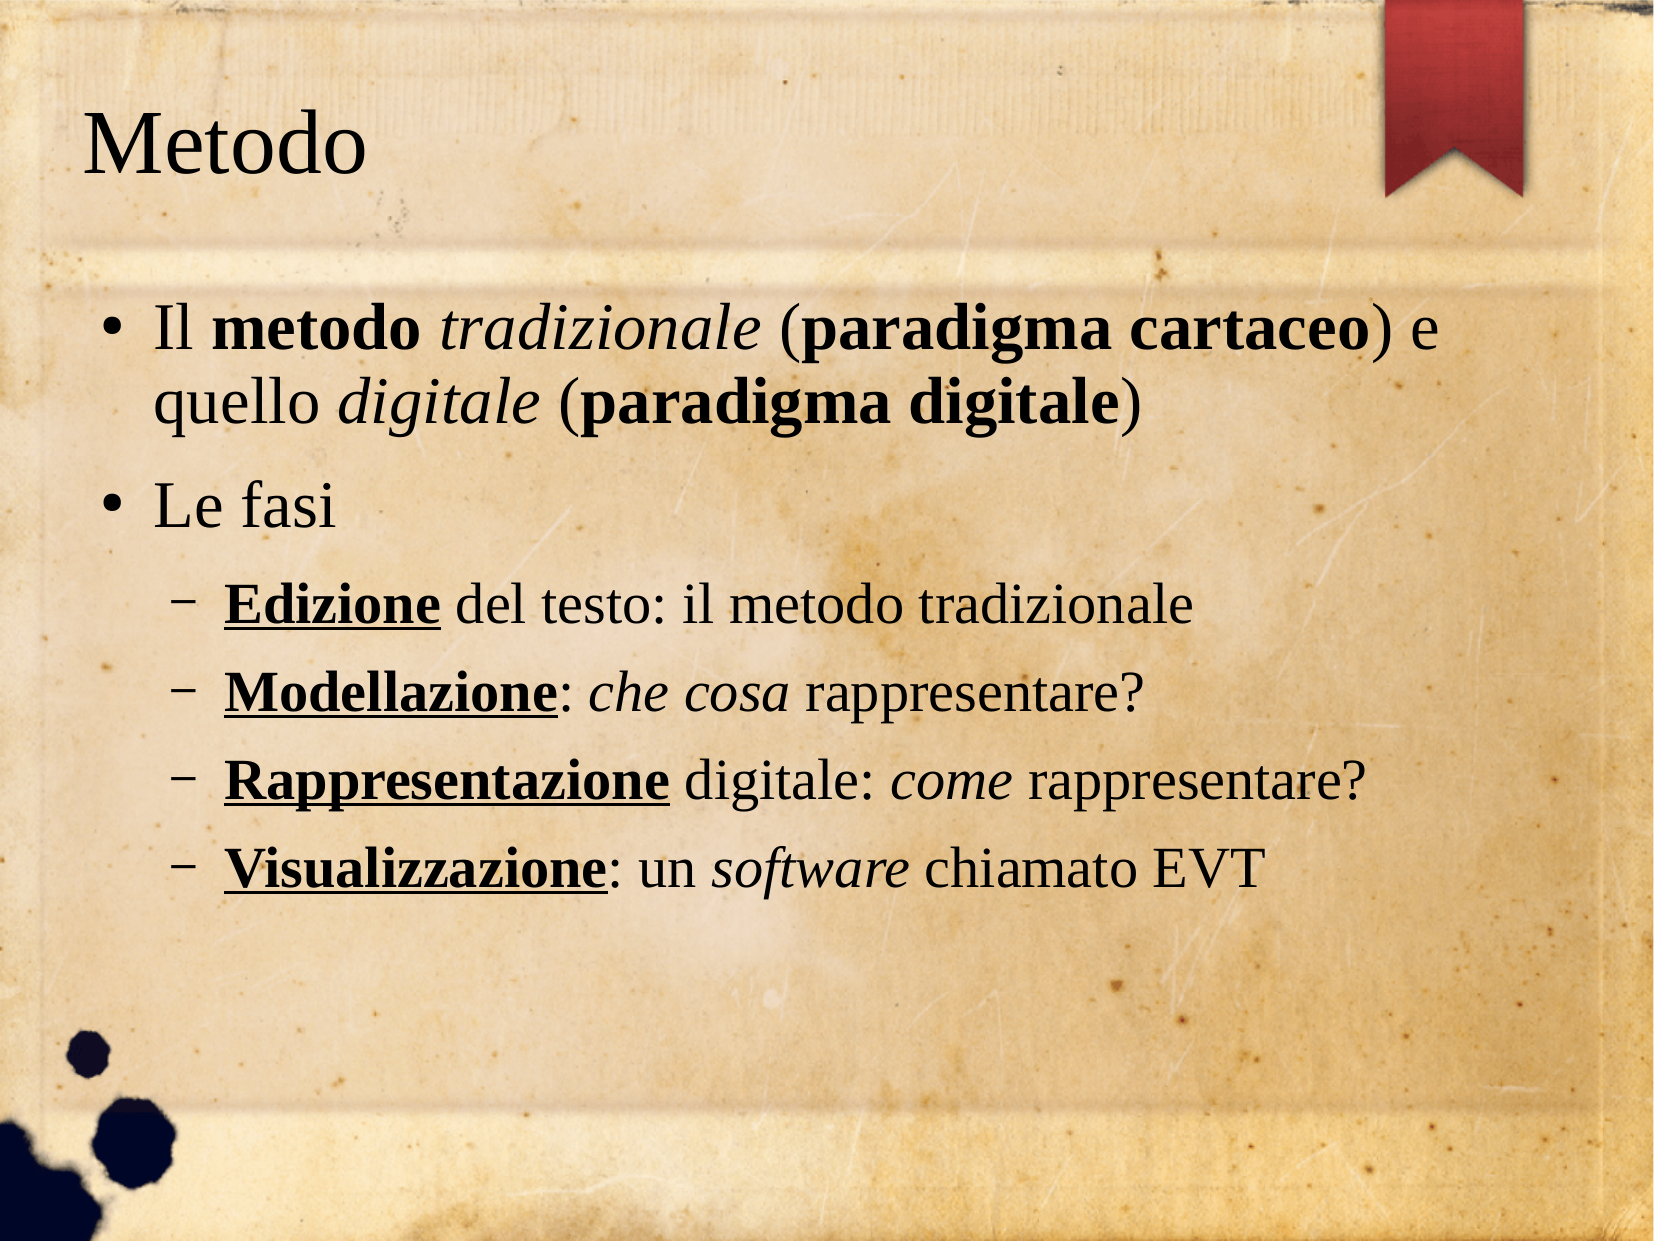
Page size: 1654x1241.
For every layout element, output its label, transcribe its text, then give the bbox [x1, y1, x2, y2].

picture [0, 0, 1654, 1241]
title Metodo [82, 49, 1347, 237]
list Il metodo tradizionale (paradigma cartaceo) e quello digitale (paradigma digitale) Le fasi Edizione del testo: il metodo tradizionale Modellazione: che cosa rappresentare? Rappresentazione digitale: come rappresentare? Visualizzazione: un software chiamato EVT [82, 290, 1538, 1010]
